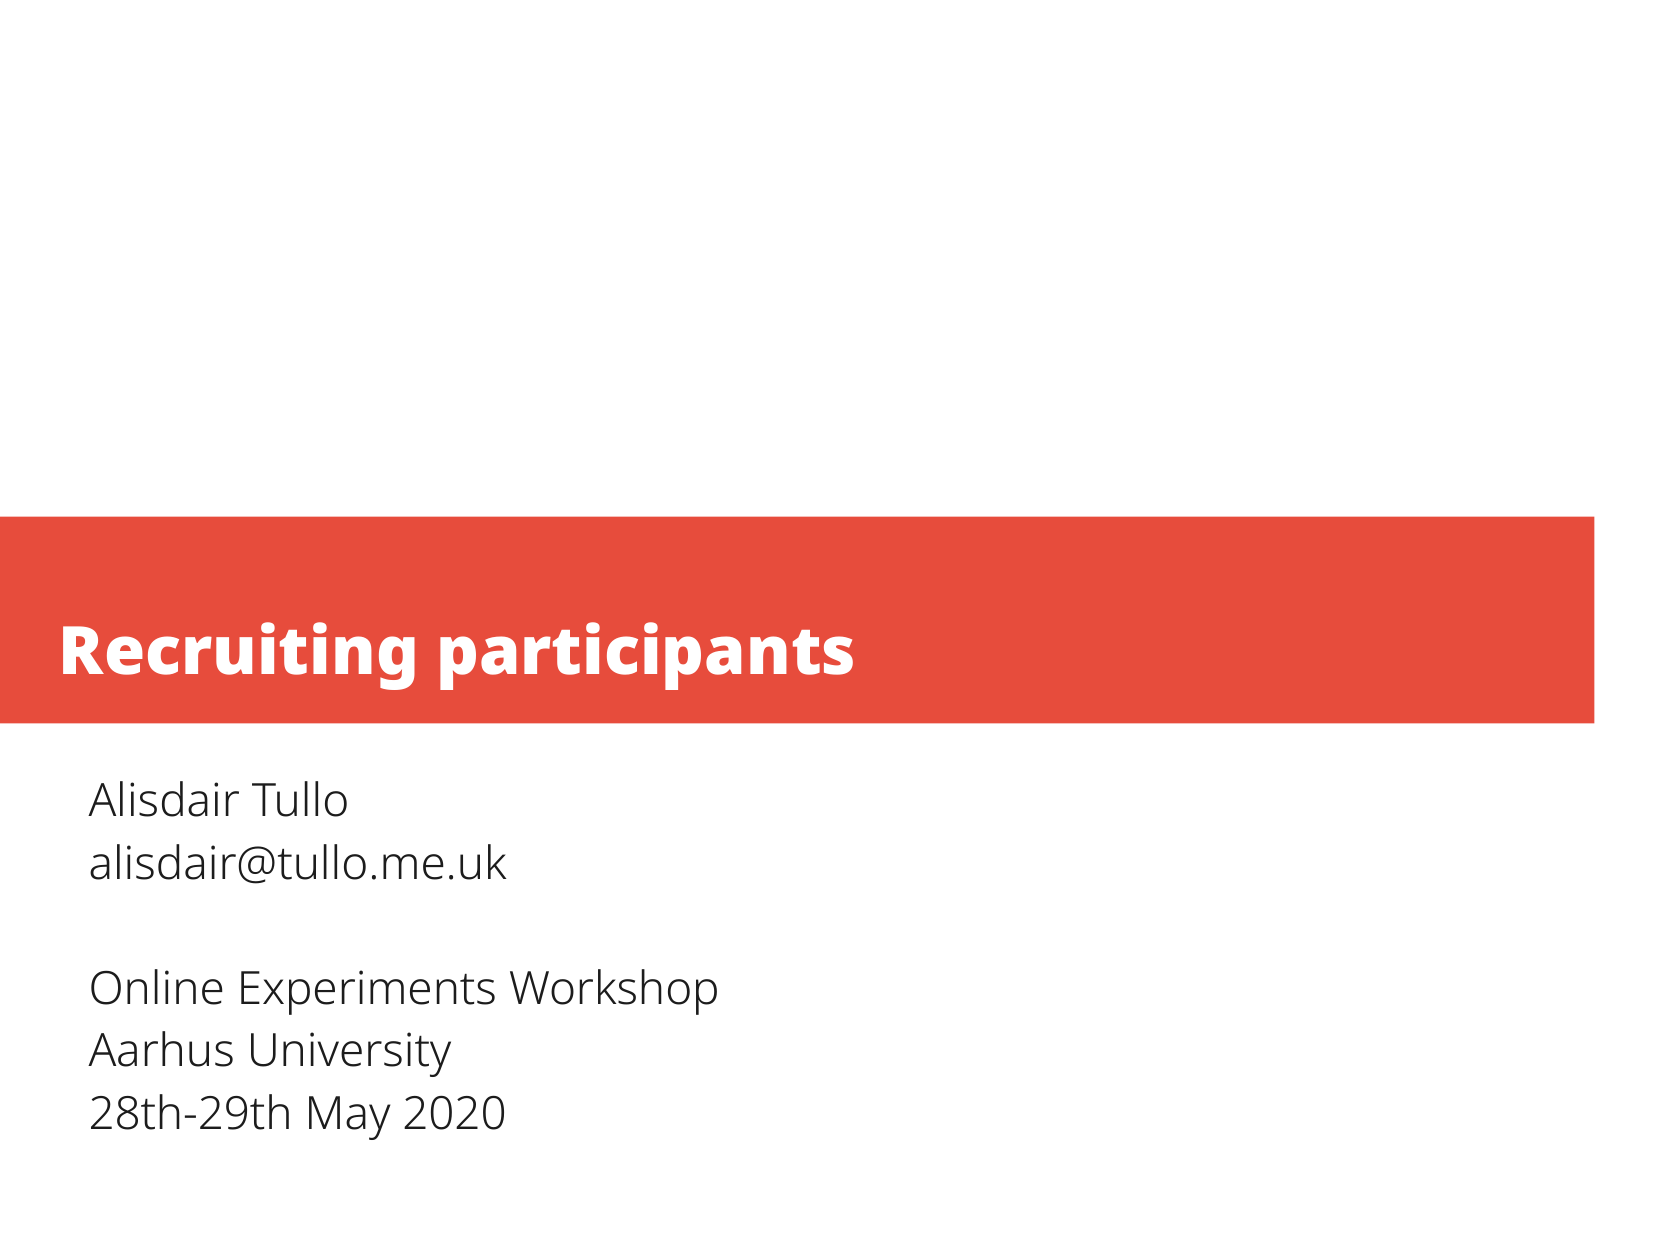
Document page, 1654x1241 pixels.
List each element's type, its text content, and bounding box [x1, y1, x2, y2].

title Recruiting participants [59, 546, 1595, 694]
subtitle Alisdair Tullo alisdair@tullo.me.uk Online Experiments Workshop Aarhus University 28th-29th May 2020 [88, 767, 1595, 1182]
